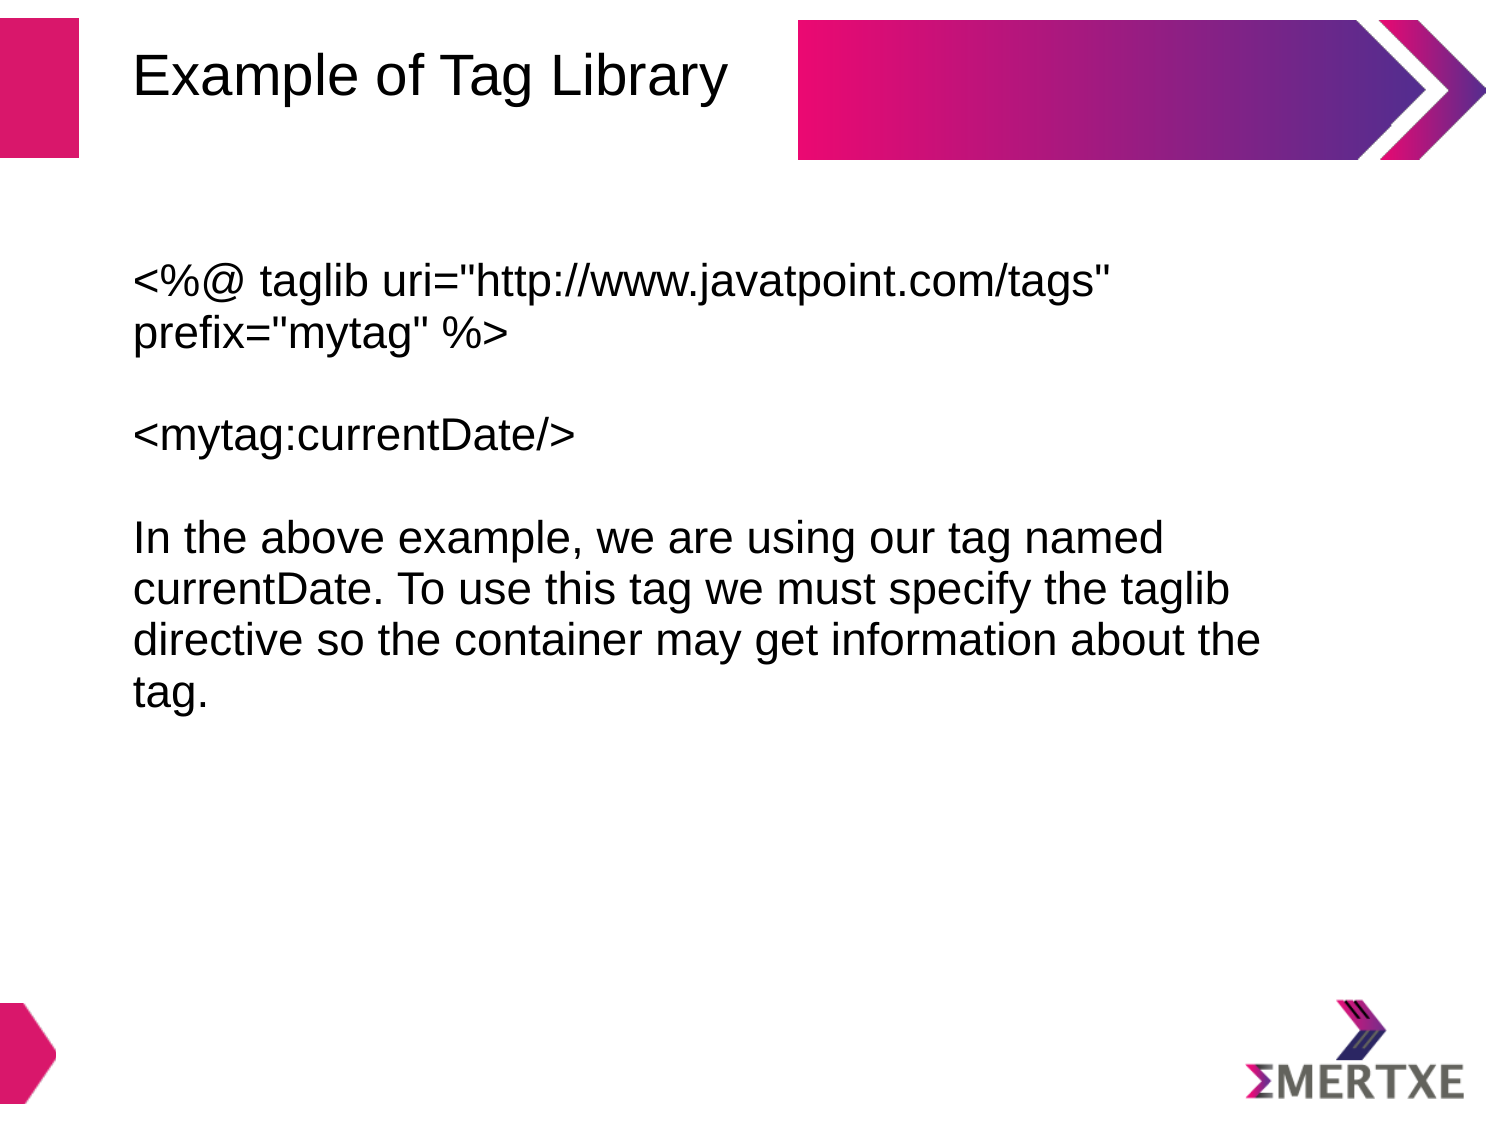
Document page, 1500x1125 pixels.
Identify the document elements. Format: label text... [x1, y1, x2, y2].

text_box Example of Tag Library [118, 35, 780, 116]
text_box <%@ taglib uri="http://www.javatpoint.com/tags" prefix="mytag" %> <mytag:currentDate/> In the above example, we are using our tag named currentDate. To use this tag we must specify the taglib directive so the container may get information about the tag. [118, 248, 1335, 725]
picture [1245, 996, 1465, 1099]
picture [798, 20, 1486, 160]
